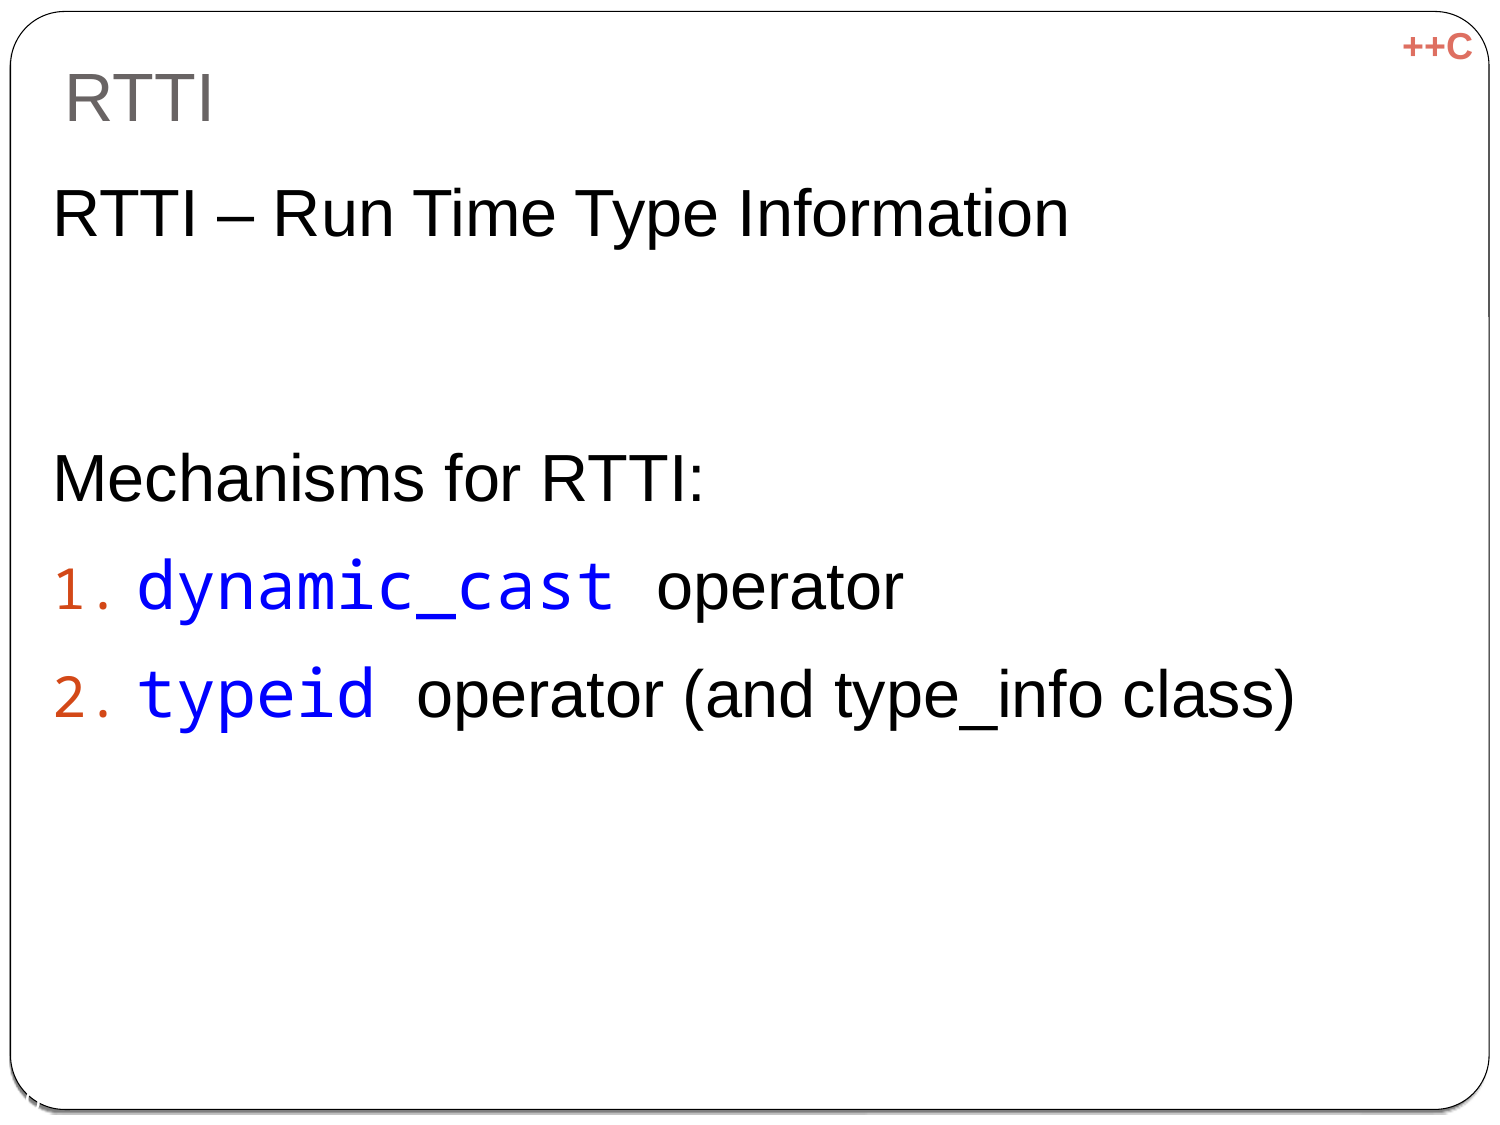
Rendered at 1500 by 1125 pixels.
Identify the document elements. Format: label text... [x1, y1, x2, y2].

title RTTI [50, 45, 1450, 150]
slide_number <number> [0, 1074, 50, 1125]
list RTTI – Run Time Type Information Mechanisms for RTTI: dynamic_cast operator typeid operator (and type_info class) [37, 162, 1463, 1088]
